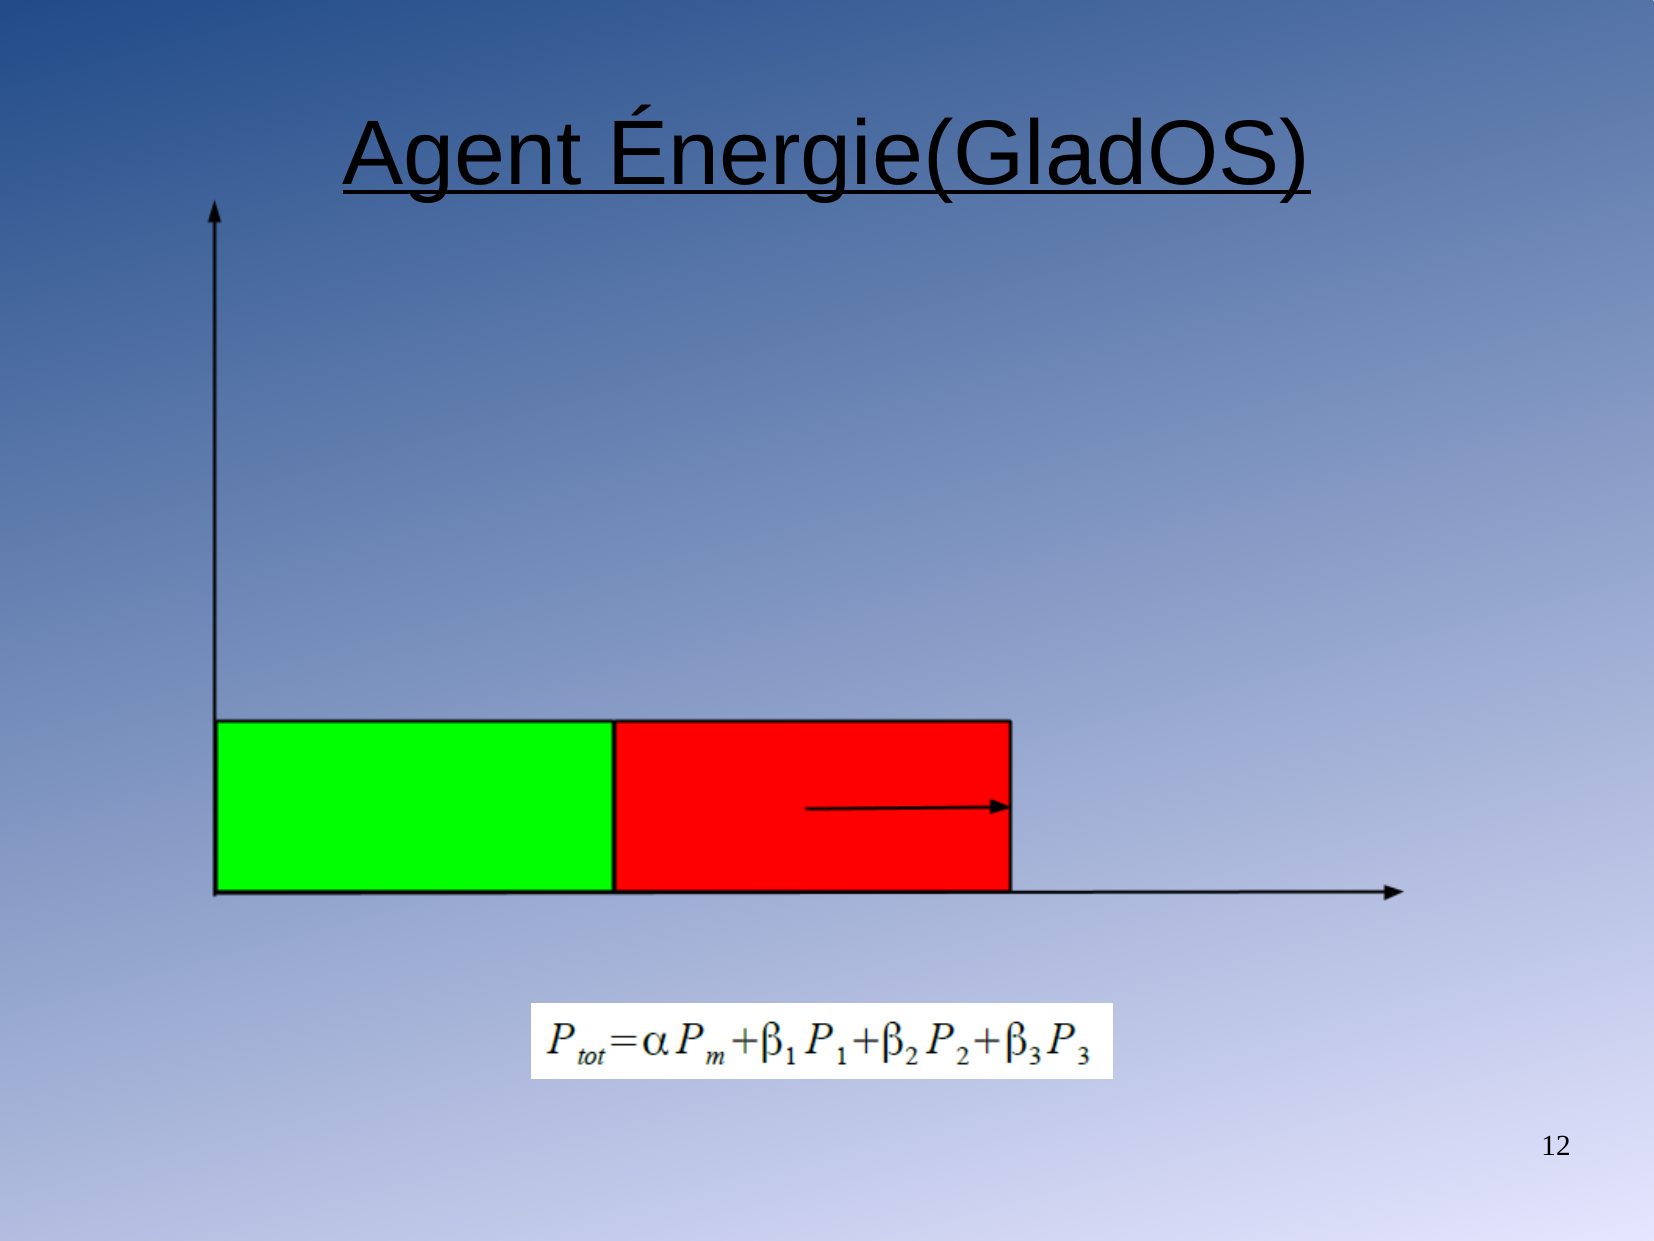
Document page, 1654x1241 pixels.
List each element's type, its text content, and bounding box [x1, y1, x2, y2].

picture [75, 56, 1576, 1182]
title Agent Énergie(GladOS) [82, 49, 1571, 56]
